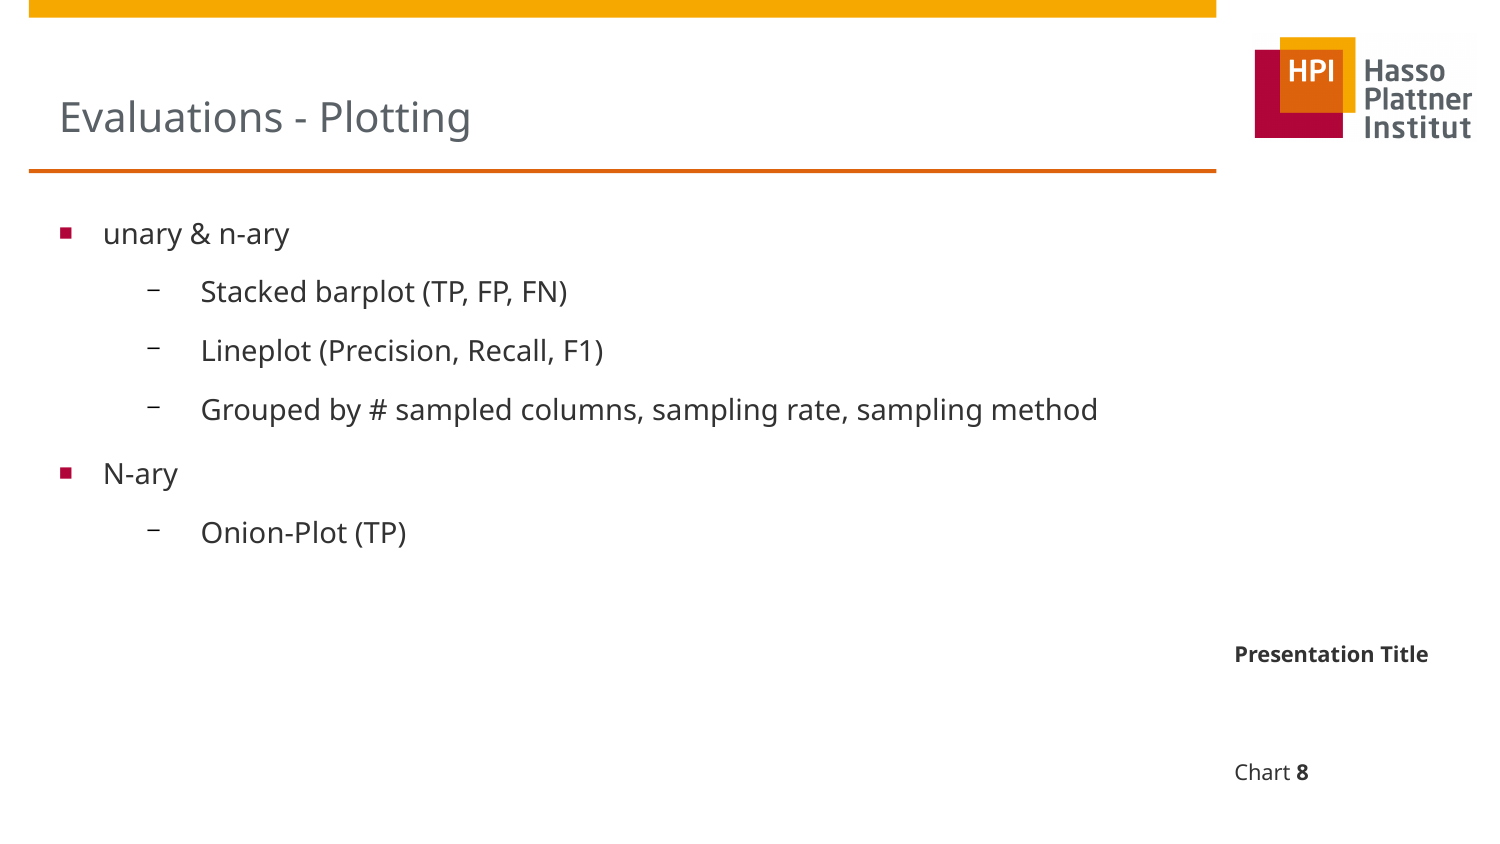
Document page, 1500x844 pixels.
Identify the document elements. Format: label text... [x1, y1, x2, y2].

picture [1252, 33, 1477, 142]
title Evaluations - Plotting [58, 17, 1187, 170]
slide_number Chart <number> [1216, 758, 1471, 788]
list unary & n-ary Stacked barplot (TP, FP, FN) Lineplot (Precision, Recall, F1) Grouped by # sampled columns, sampling rate, sampling method N-ary Onion-Plot (TP) [58, 203, 1187, 788]
